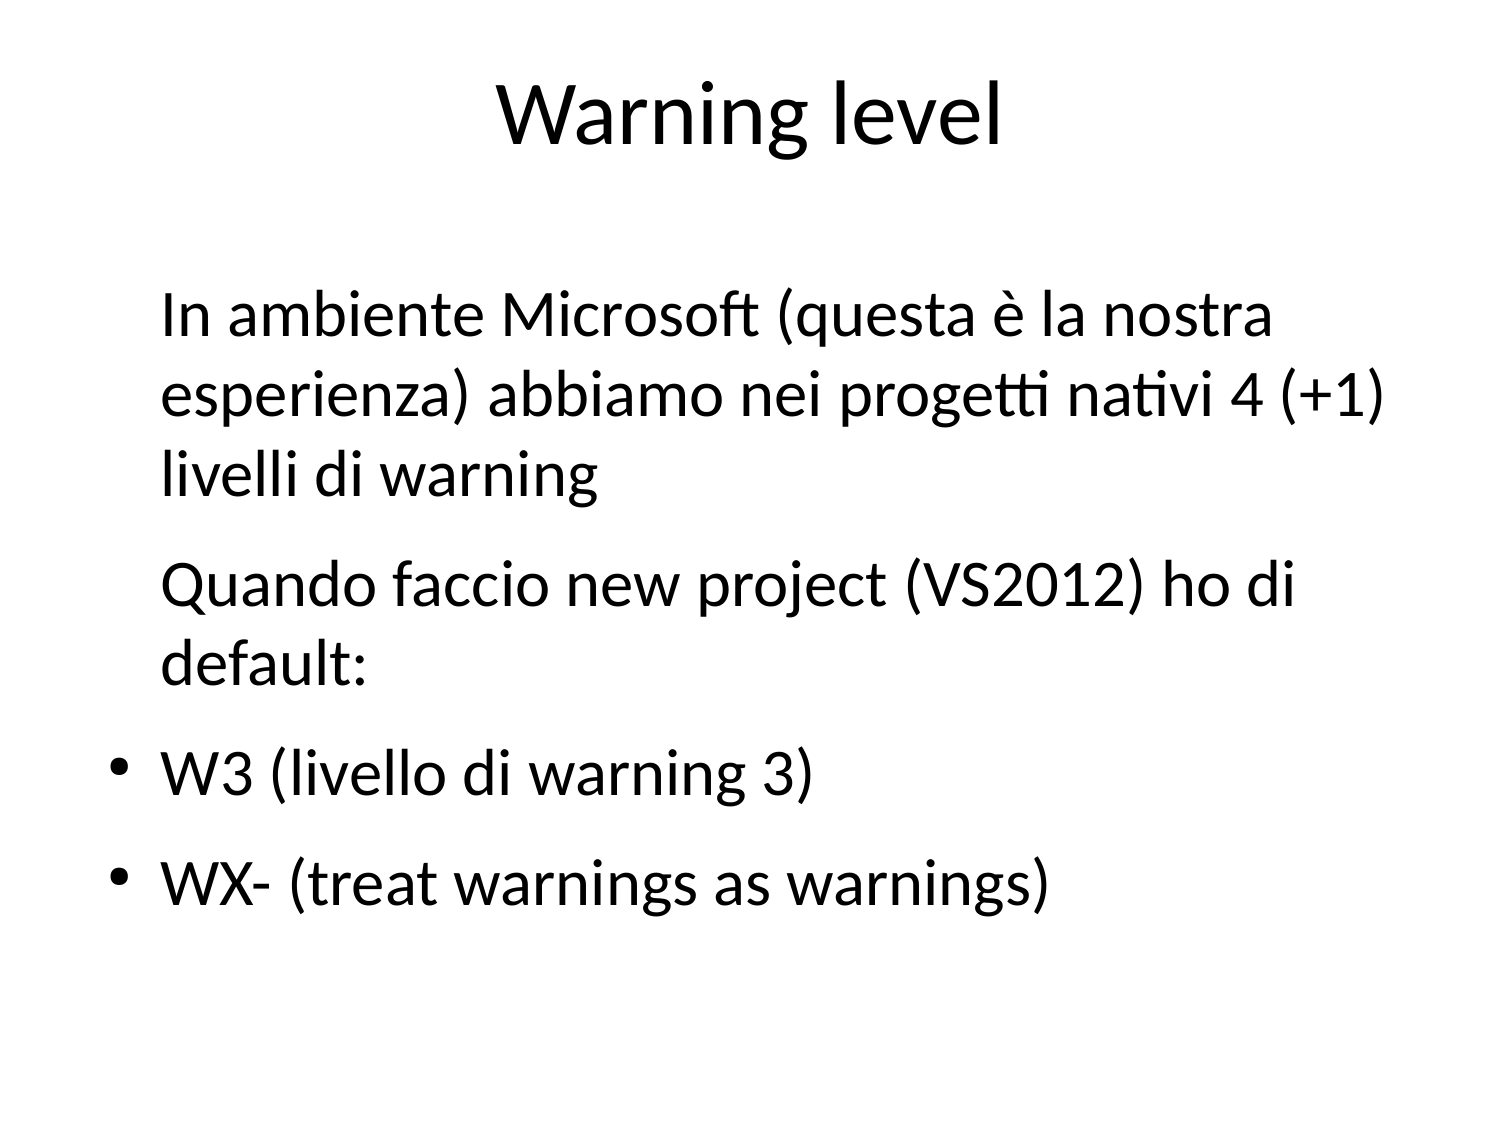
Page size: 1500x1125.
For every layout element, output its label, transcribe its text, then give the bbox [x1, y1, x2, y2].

title Warning level [75, 45, 1425, 233]
list [75, 262, 1426, 1005]
